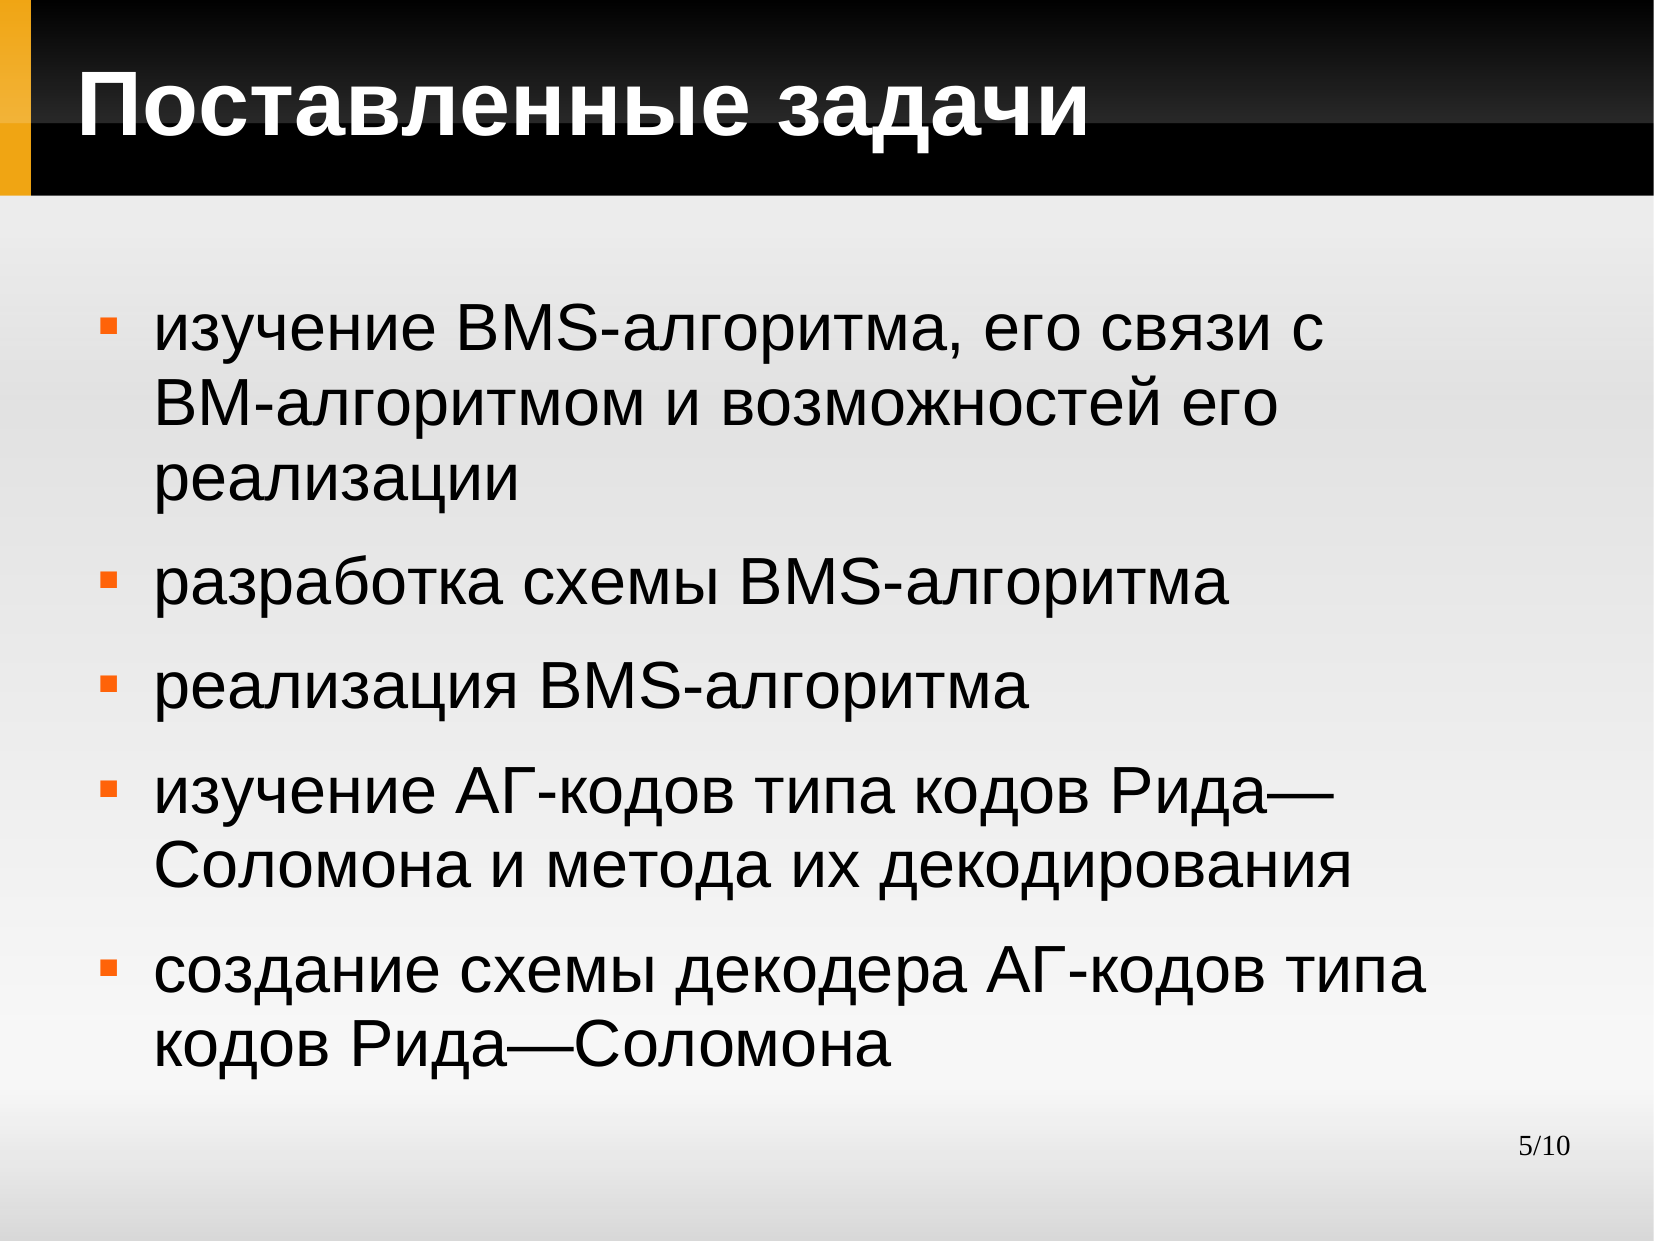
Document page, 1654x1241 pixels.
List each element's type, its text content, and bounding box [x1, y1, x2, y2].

list изучение BMS-алгоритма, его связи с BM‑алгоритмом и возможностей его реализации разработка схемы BMS-алгоритма реализация BMS-алгоритма изучение АГ-кодов типа кодов Рида—Соломона и метода их декодирования создание схемы декодера АГ-кодов типа кодов Рида—Соломона [82, 290, 1571, 1094]
picture [0, 0, 1654, 1241]
title Поставленные задачи [76, 7, 1565, 200]
